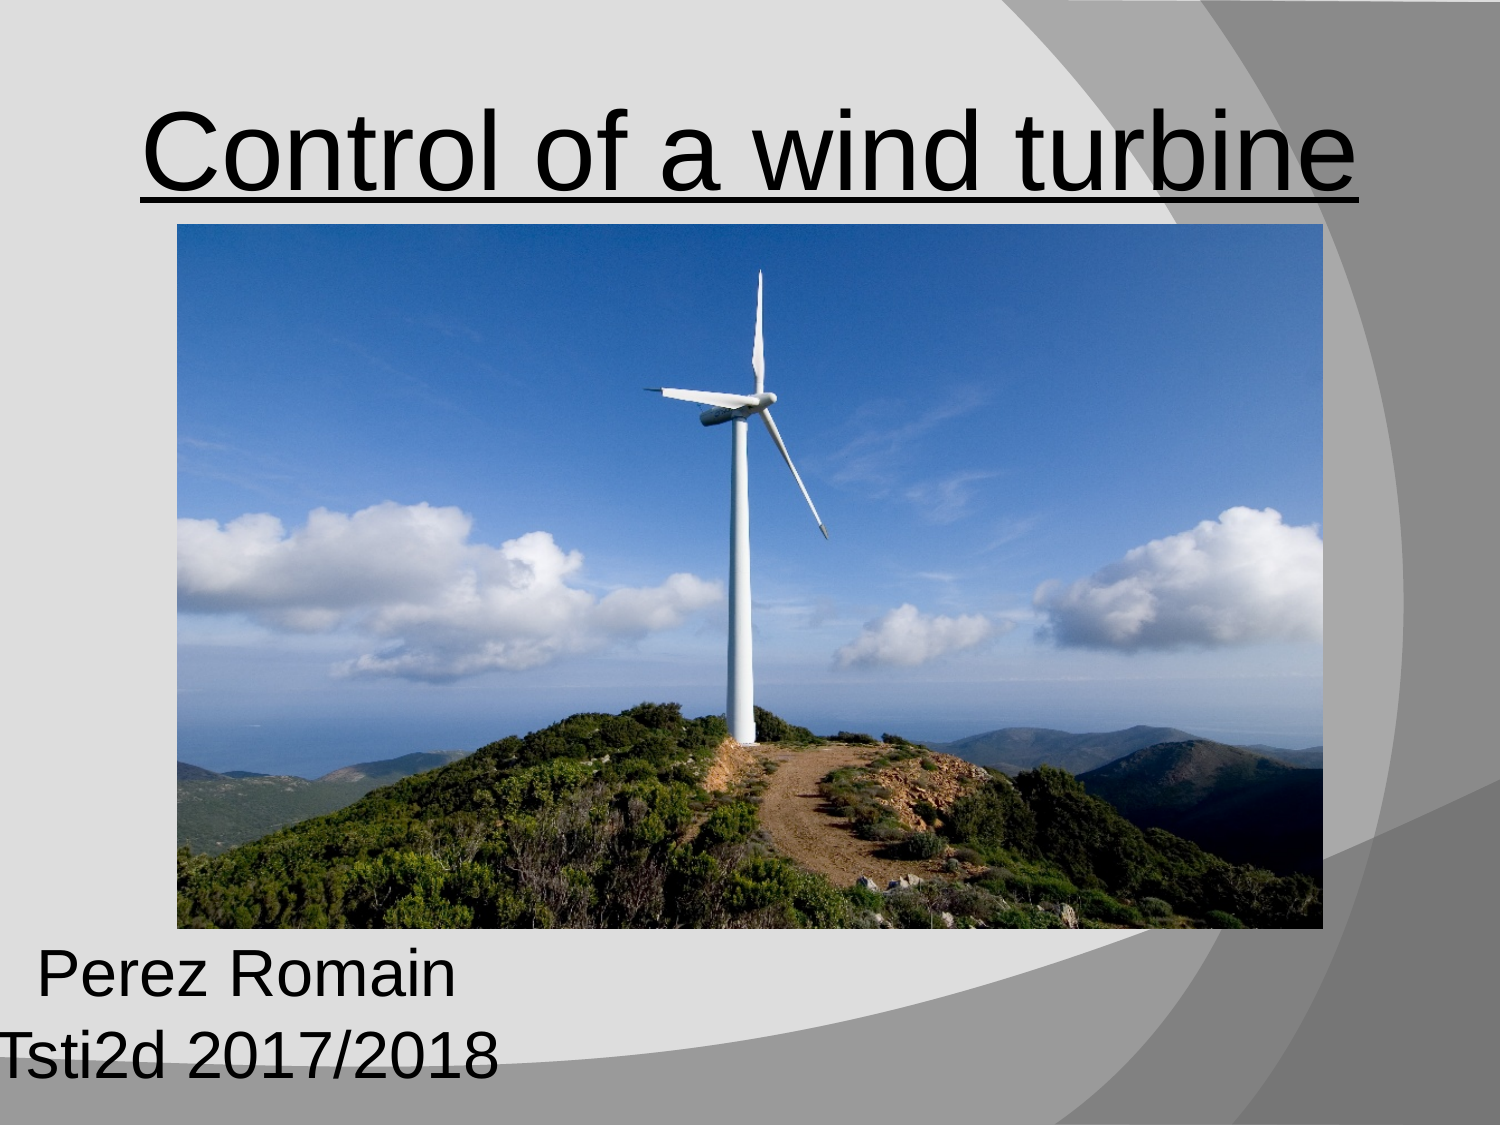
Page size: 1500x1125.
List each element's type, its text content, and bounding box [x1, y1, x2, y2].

picture [177, 224, 1323, 929]
text_box Perez Romain Tsti2d 2017/2018 [0, 928, 773, 1125]
text_box Control of a wind turbine [112, 30, 1388, 273]
